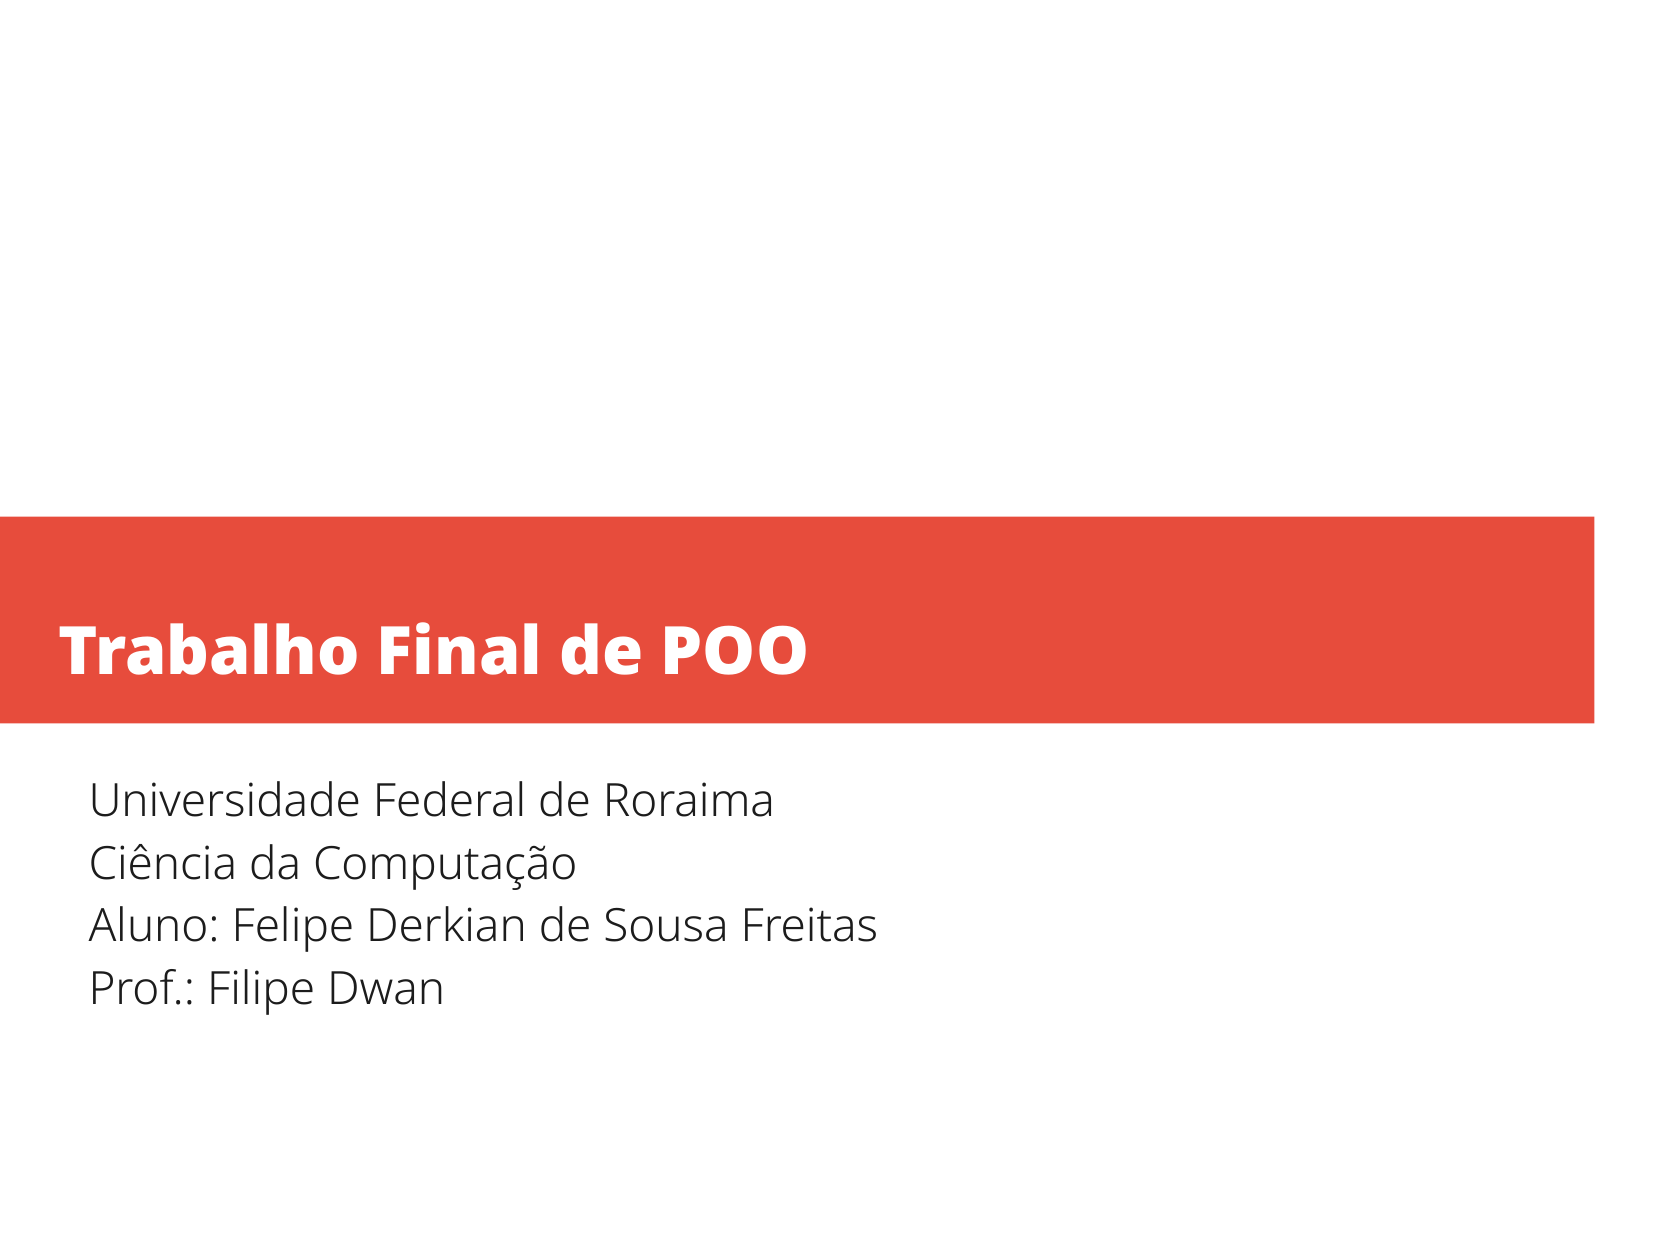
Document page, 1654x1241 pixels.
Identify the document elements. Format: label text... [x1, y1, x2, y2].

title Trabalho Final de POO [59, 546, 1595, 694]
subtitle Universidade Federal de Roraima Ciência da Computação Aluno: Felipe Derkian de Sousa Freitas Prof.: Filipe Dwan [88, 767, 1595, 1182]
